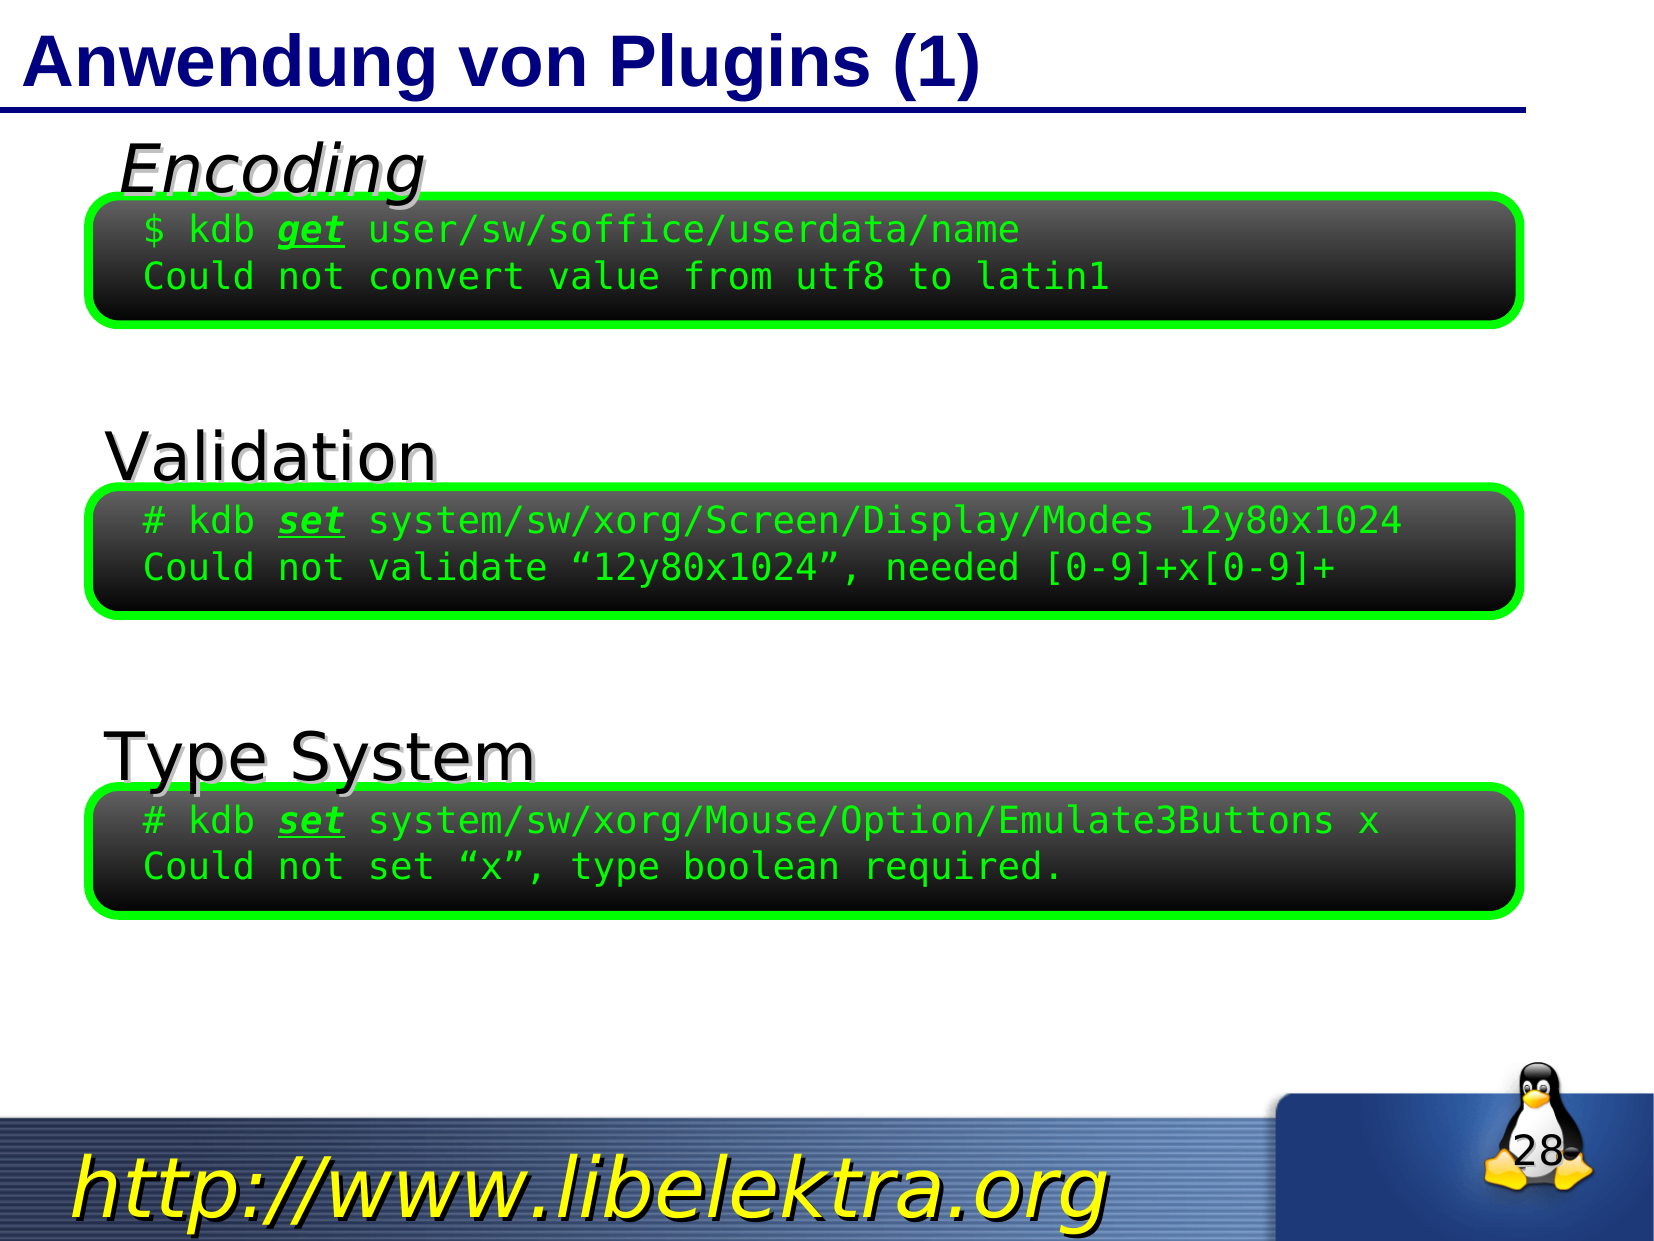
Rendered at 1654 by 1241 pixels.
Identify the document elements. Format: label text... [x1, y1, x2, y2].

text_box [165, 791, 194, 795]
text_box [88, 196, 1521, 325]
text_box [88, 786, 1521, 916]
picture [0, 1061, 1654, 1241]
text_box [88, 486, 1521, 616]
text_box # kdb set system/sw/xorg/Mouse/Option/Emulate3Buttons x Could not set “x”, type boolean required. [142, 795, 1489, 907]
text_box Encoding [104, 118, 666, 211]
text_box # kdb set system/sw/xorg/Screen/Display/Modes 12y80x1024 Could not validate “12y80x1024”, needed [0-9]+x[0-9]+ [142, 495, 1489, 607]
text_box 50 [1312, 1122, 1565, 1178]
text_box Type System [104, 713, 1071, 791]
text_box Validation [104, 413, 1071, 492]
text_box $ kdb get user/sw/soffice/userdata/name Could not convert value from utf8 to latin1 [142, 205, 1489, 317]
text_box Anwendung von Plugins (1) [21, 14, 1611, 111]
text_box [200, 791, 339, 795]
